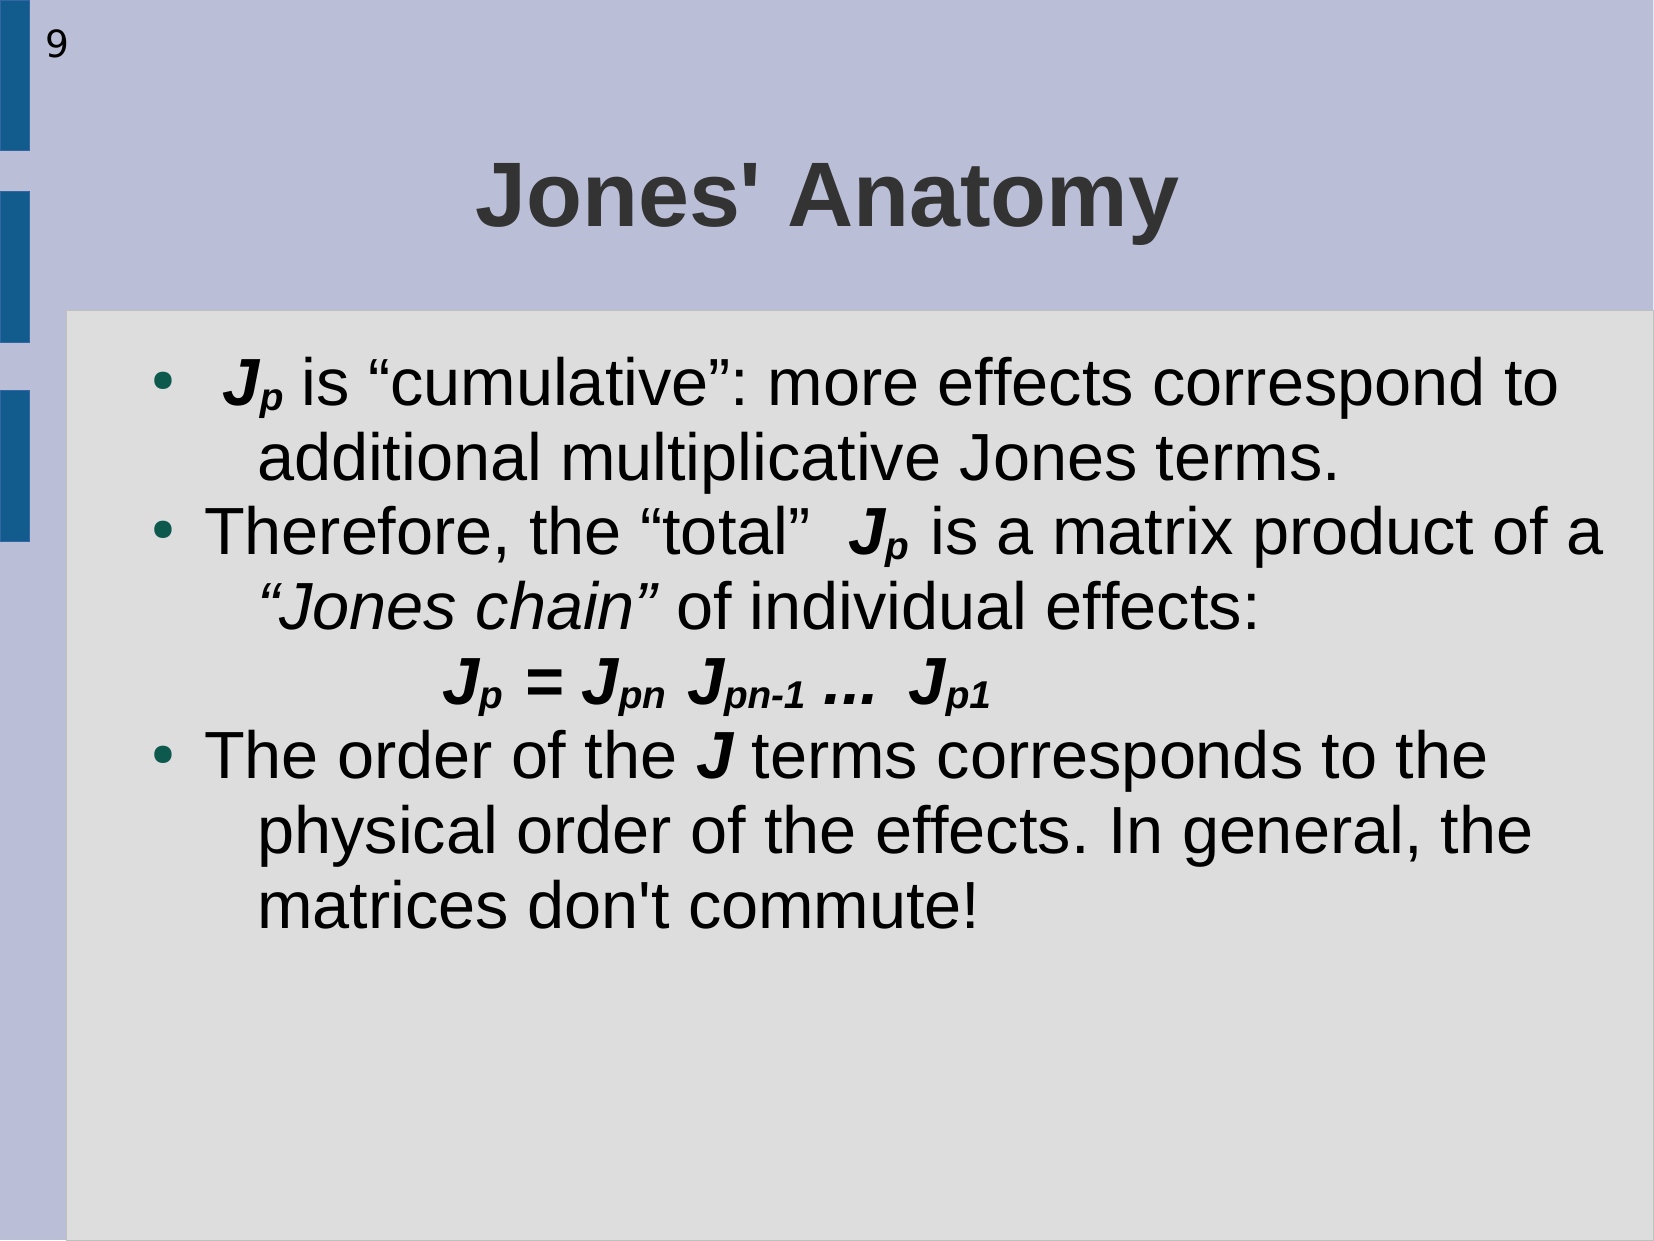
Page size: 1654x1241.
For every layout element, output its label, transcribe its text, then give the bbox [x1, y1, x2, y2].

list Jp is “cumulative”: more effects correspond to additional multiplicative Jones terms. Therefore, the “total” Jp is a matrix product of a “Jones chain” of individual effects: Jp = Jpn Jpn-1 ... Jp1 The order of the J terms corresponds to the physical order of the effects. In general, the matrices don't commute! [115, 344, 1625, 1127]
text_box <number> [32, 15, 267, 89]
title Jones' Anatomy [121, 91, 1534, 299]
